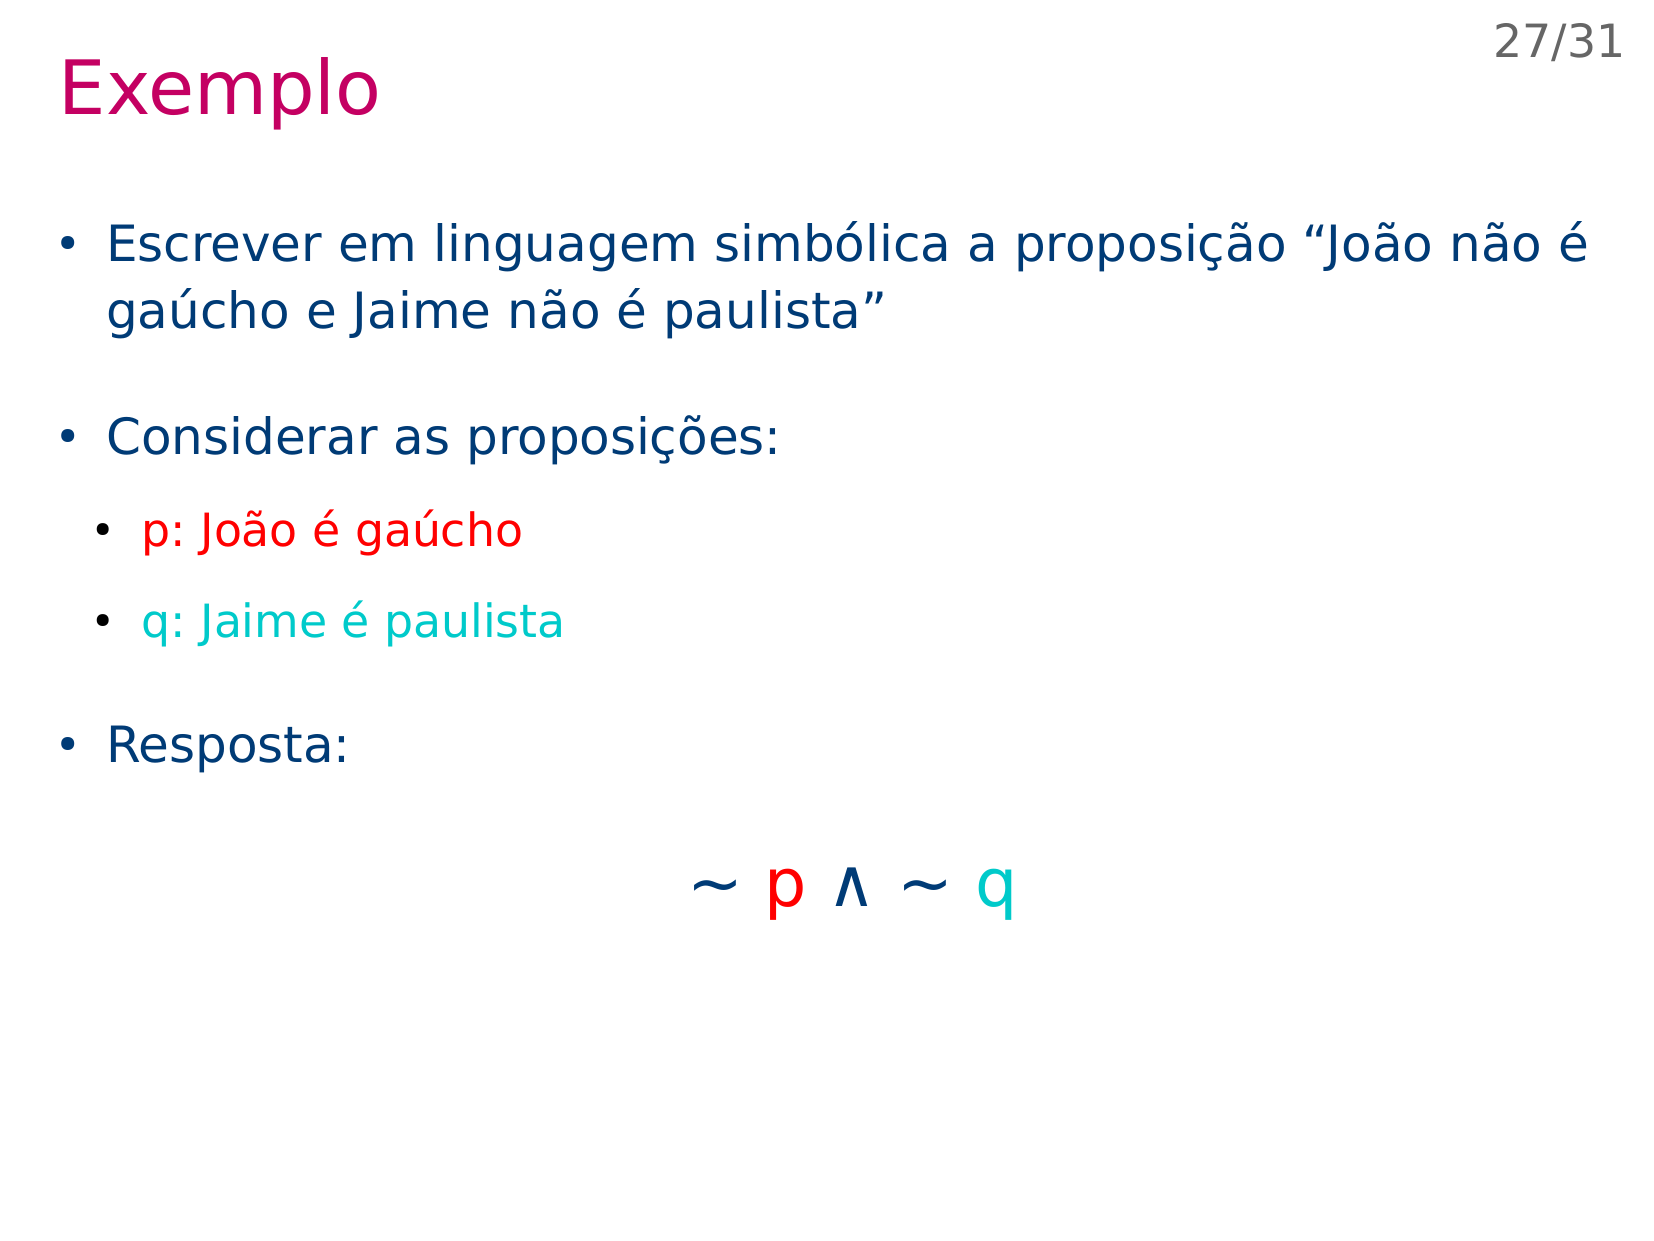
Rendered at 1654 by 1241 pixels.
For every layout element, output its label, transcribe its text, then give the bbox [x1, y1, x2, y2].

title Exemplo [59, 29, 1625, 148]
list Escrever em linguagem simbólica a proposição “João não é gaúcho e Jaime não é paulista” Considerar as proposições: p: João é gaúcho q: Jaime é paulista Resposta: ∼ p ∧ ∼ q [59, 206, 1625, 1211]
